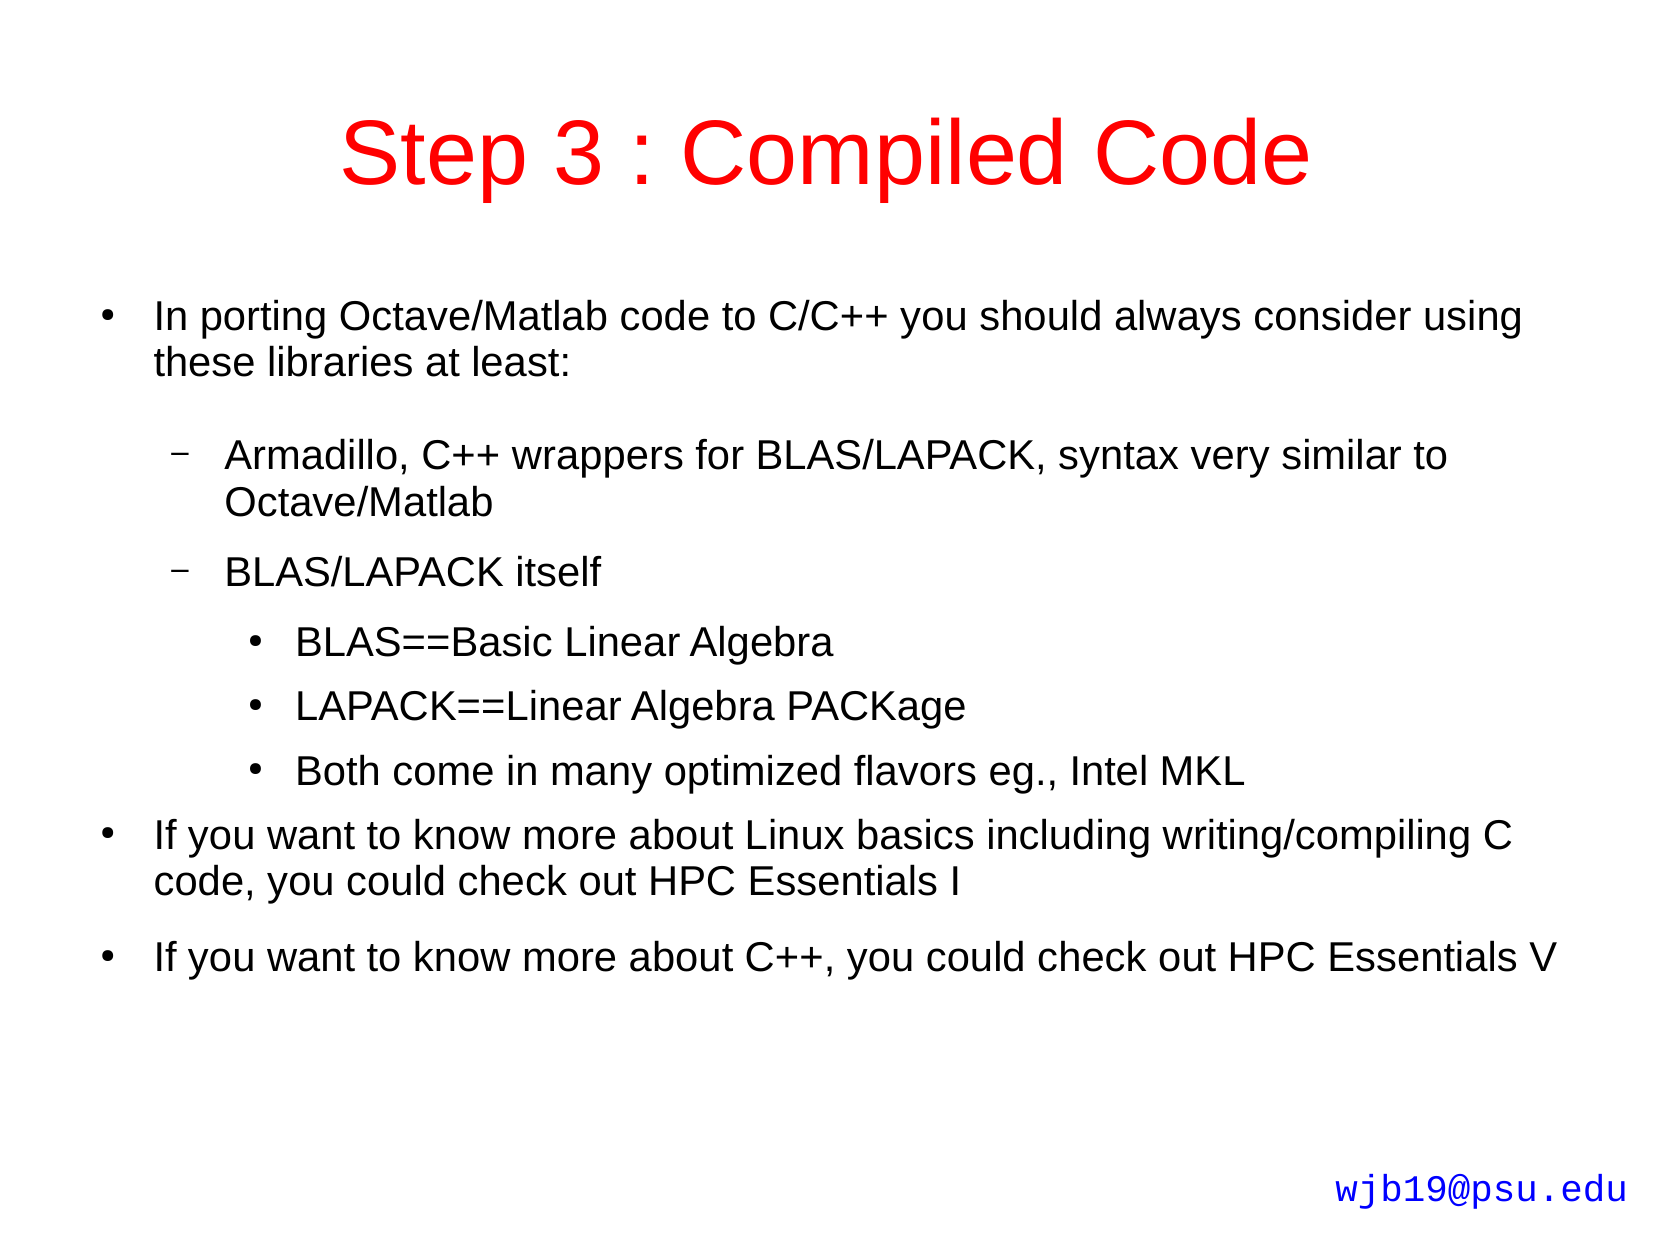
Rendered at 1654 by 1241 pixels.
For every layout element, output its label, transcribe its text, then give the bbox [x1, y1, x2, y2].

title Step 3 : Compiled Code [82, 49, 1571, 257]
list In porting Octave/Matlab code to C/C++ you should always consider using these libraries at least: Armadillo, C++ wrappers for BLAS/LAPACK, syntax very similar to Octave/Matlab BLAS/LAPACK itself BLAS==Basic Linear Algebra LAPACK==Linear Algebra PACKage Both come in many optimized flavors eg., Intel MKL If you want to know more about Linux basics including writing/compiling C code, you could check out HPC Essentials I If you want to know more about C++, you could check out HPC Essentials V [82, 292, 1621, 1241]
text_box wjb19@psu.edu [1320, 1162, 1643, 1220]
